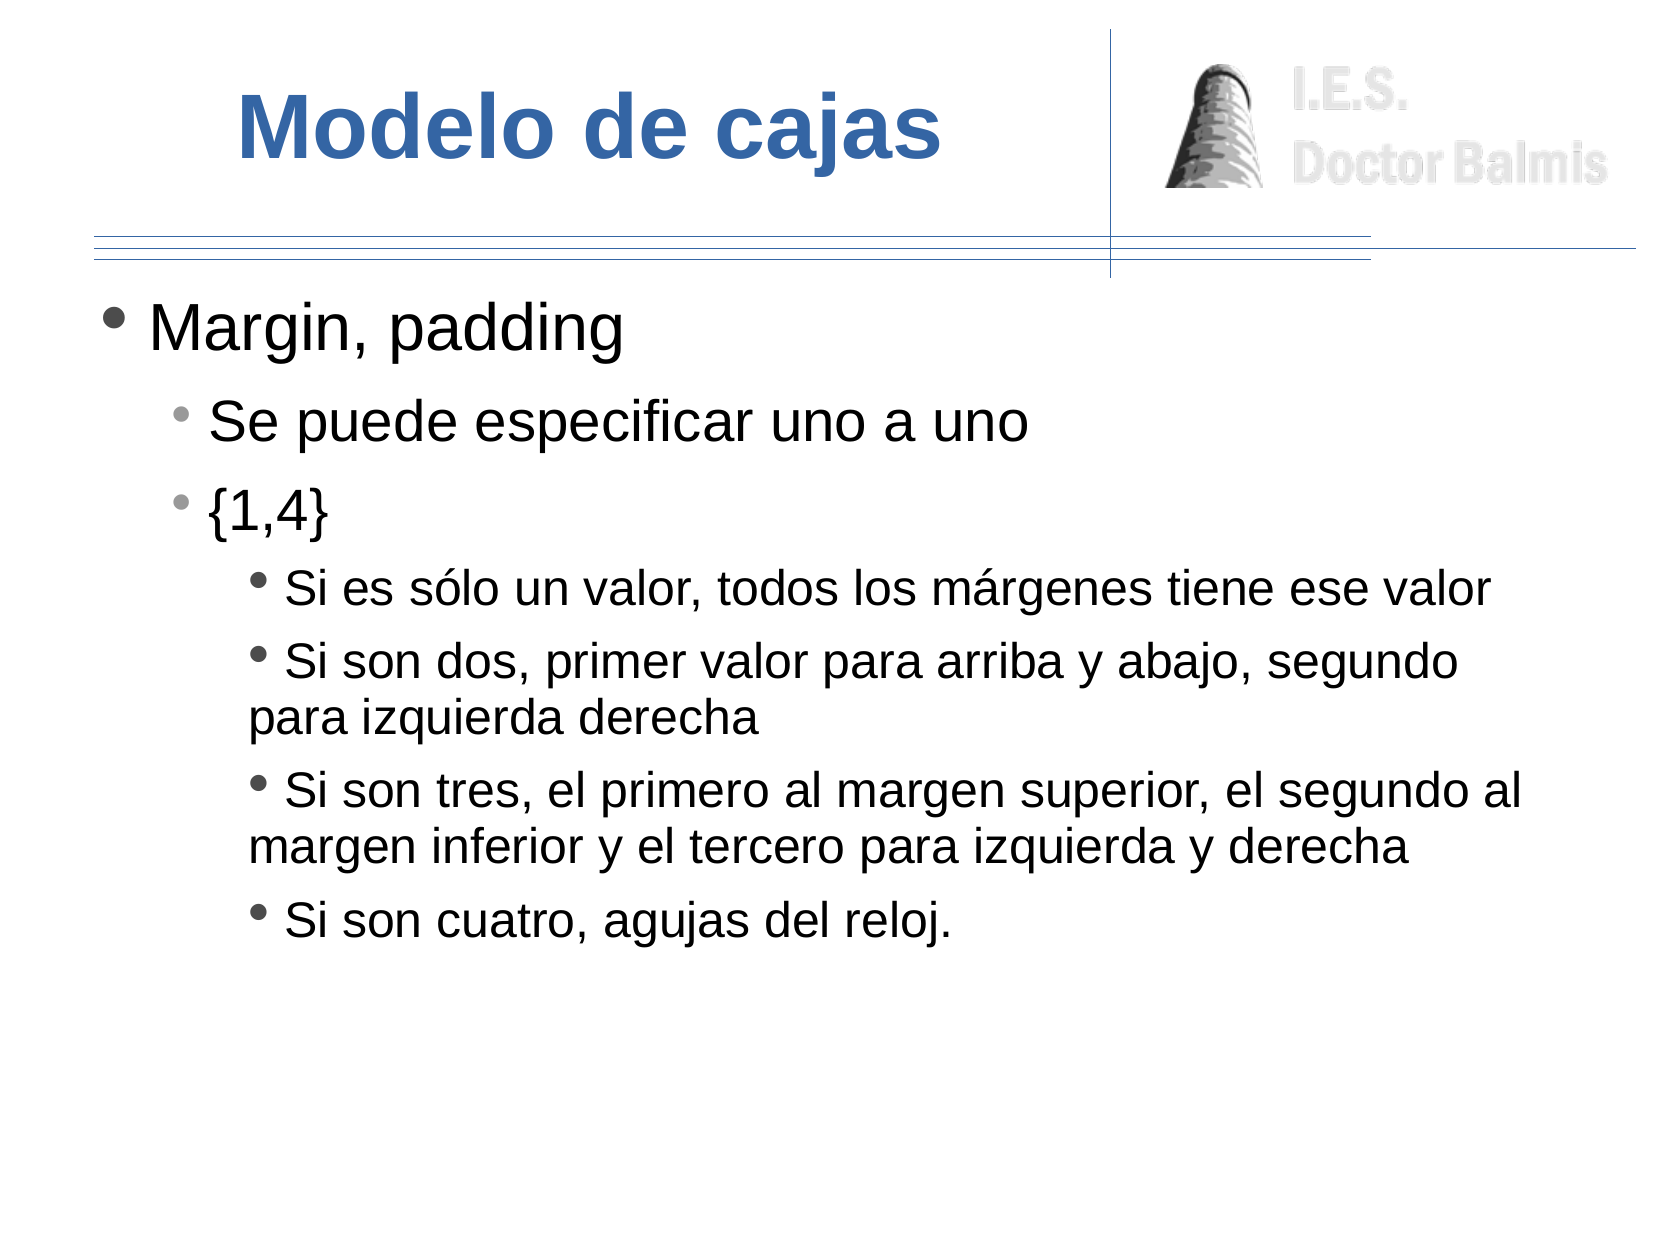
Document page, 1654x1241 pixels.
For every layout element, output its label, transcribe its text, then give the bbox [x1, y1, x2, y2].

list Margin, padding Se puede especificar uno a uno {1,4} Si es sólo un valor, todos los márgenes tiene ese valor Si son dos, primer valor para arriba y abajo, segundo para izquierda derecha Si son tres, el primero al margen superior, el segundo al margen inferior y el tercero para izquierda y derecha Si son cuatro, agujas del reloj. [82, 290, 1571, 1010]
title Modelo de cajas [118, 23, 1063, 231]
picture [1133, 64, 1619, 188]
